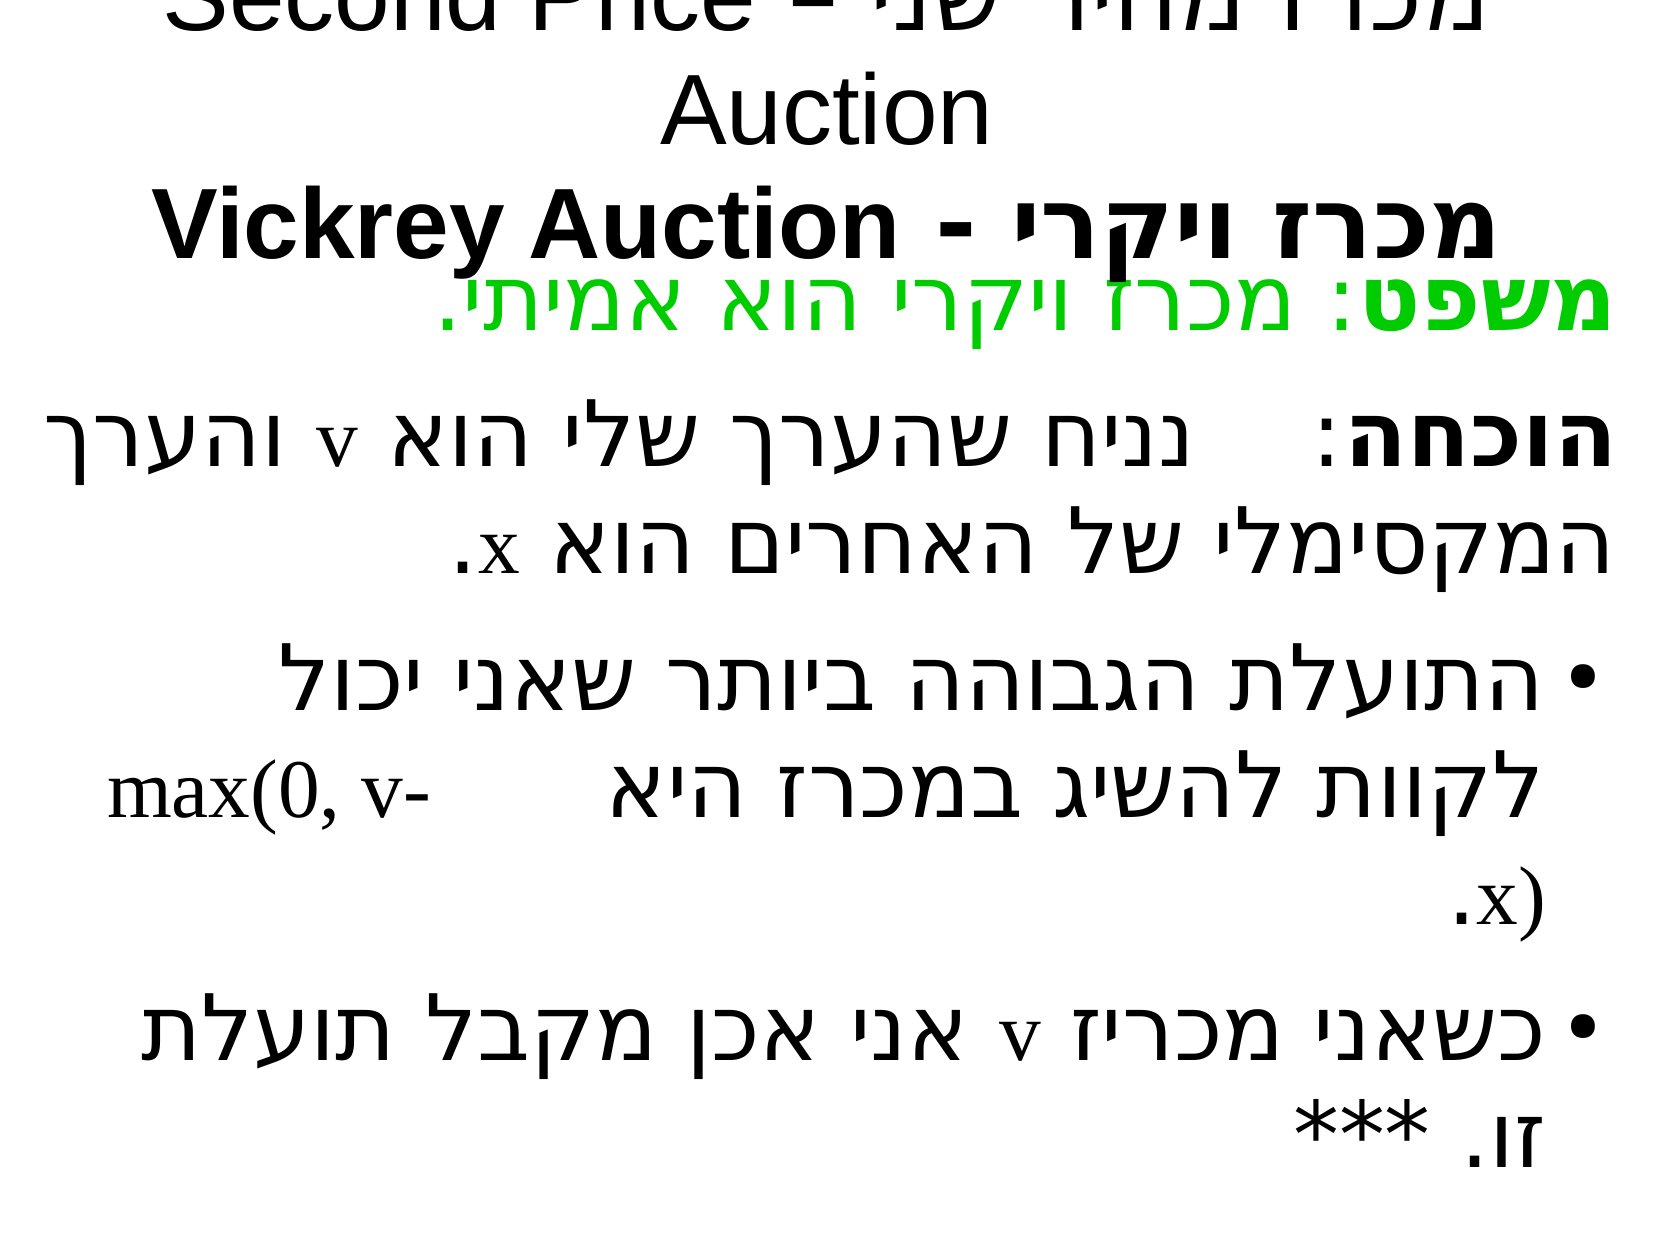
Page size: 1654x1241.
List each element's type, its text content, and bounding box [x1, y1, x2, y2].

title מכרז מחיר שני – Second Price Auction מכרז ויקרי - Vickrey Auction [0, 0, 1654, 229]
chart [693, 627, 812, 687]
list משפט: מכרז ויקרי הוא אמיתי. הוכחה: נניח שהערך שלי הוא v והערך המקסימלי של האחרים הוא x. התועלת הגבוהה ביותר שאני יכול לקוות להשיג במכרז היא max(0, v-x). כשאני מכריז v אני אכן מקבל תועלת זו. *** משפט: מכרז ויקרי מקיים השתתפות מרצון. הוכחה: כנ”ל. *** [27, 244, 1618, 1216]
